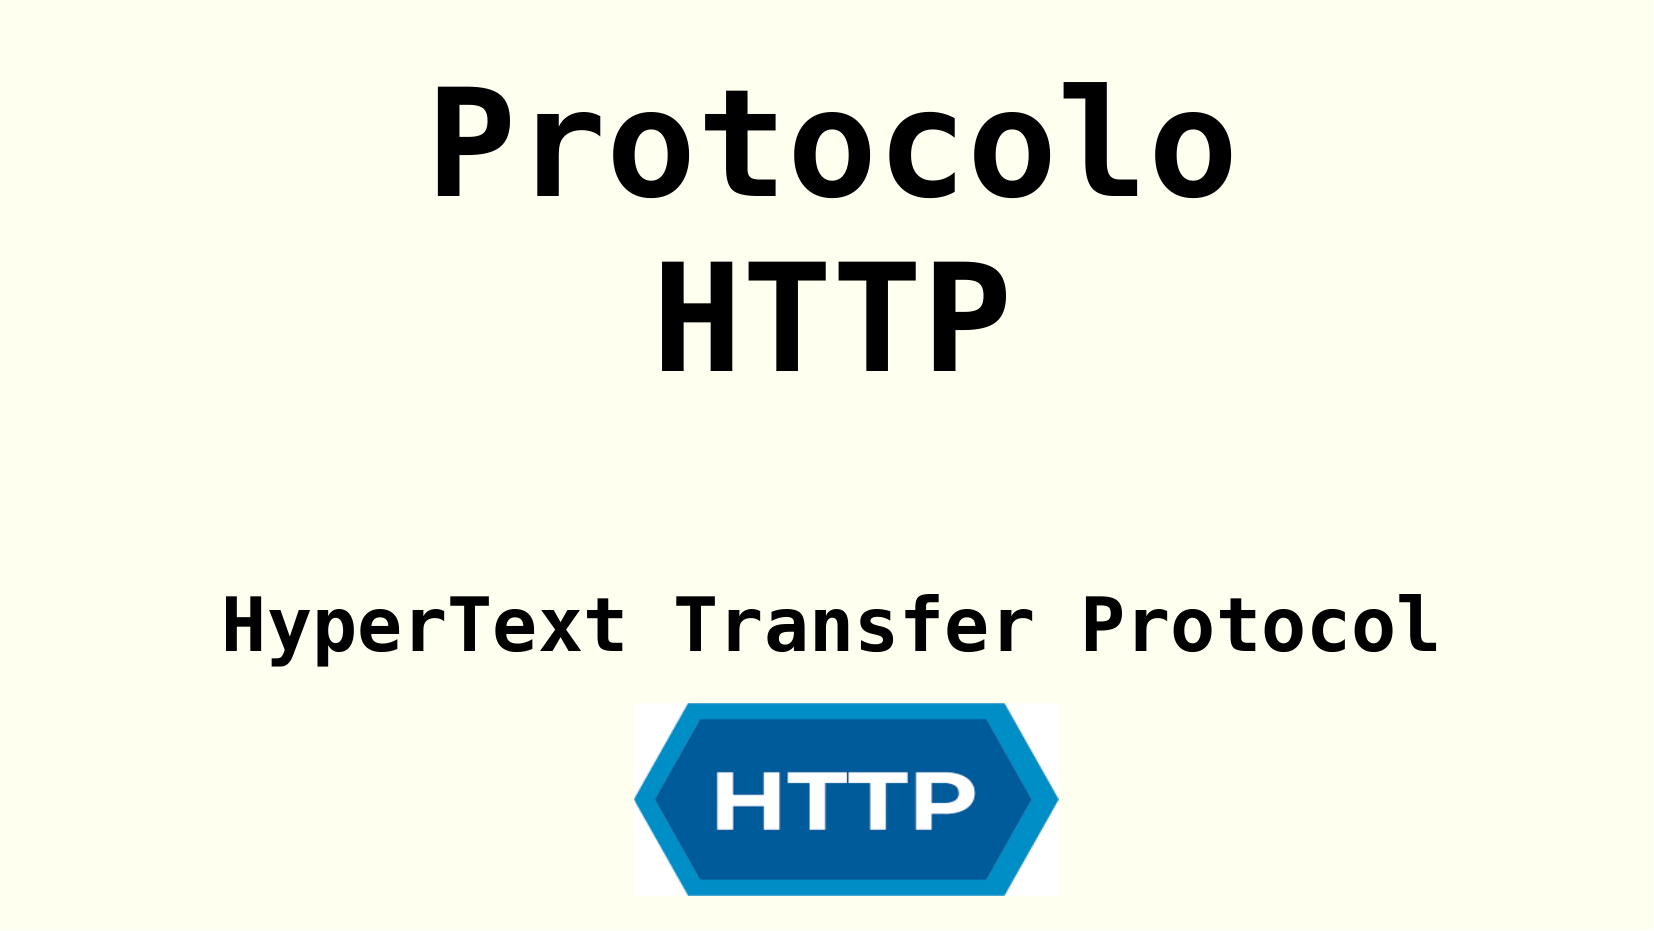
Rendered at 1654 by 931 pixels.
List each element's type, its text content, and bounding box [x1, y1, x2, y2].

text_box Protocolo HTTP HyperText Transfer Protocol [88, 29, 1577, 697]
picture [656, 720, 1030, 879]
picture [634, 703, 1059, 896]
